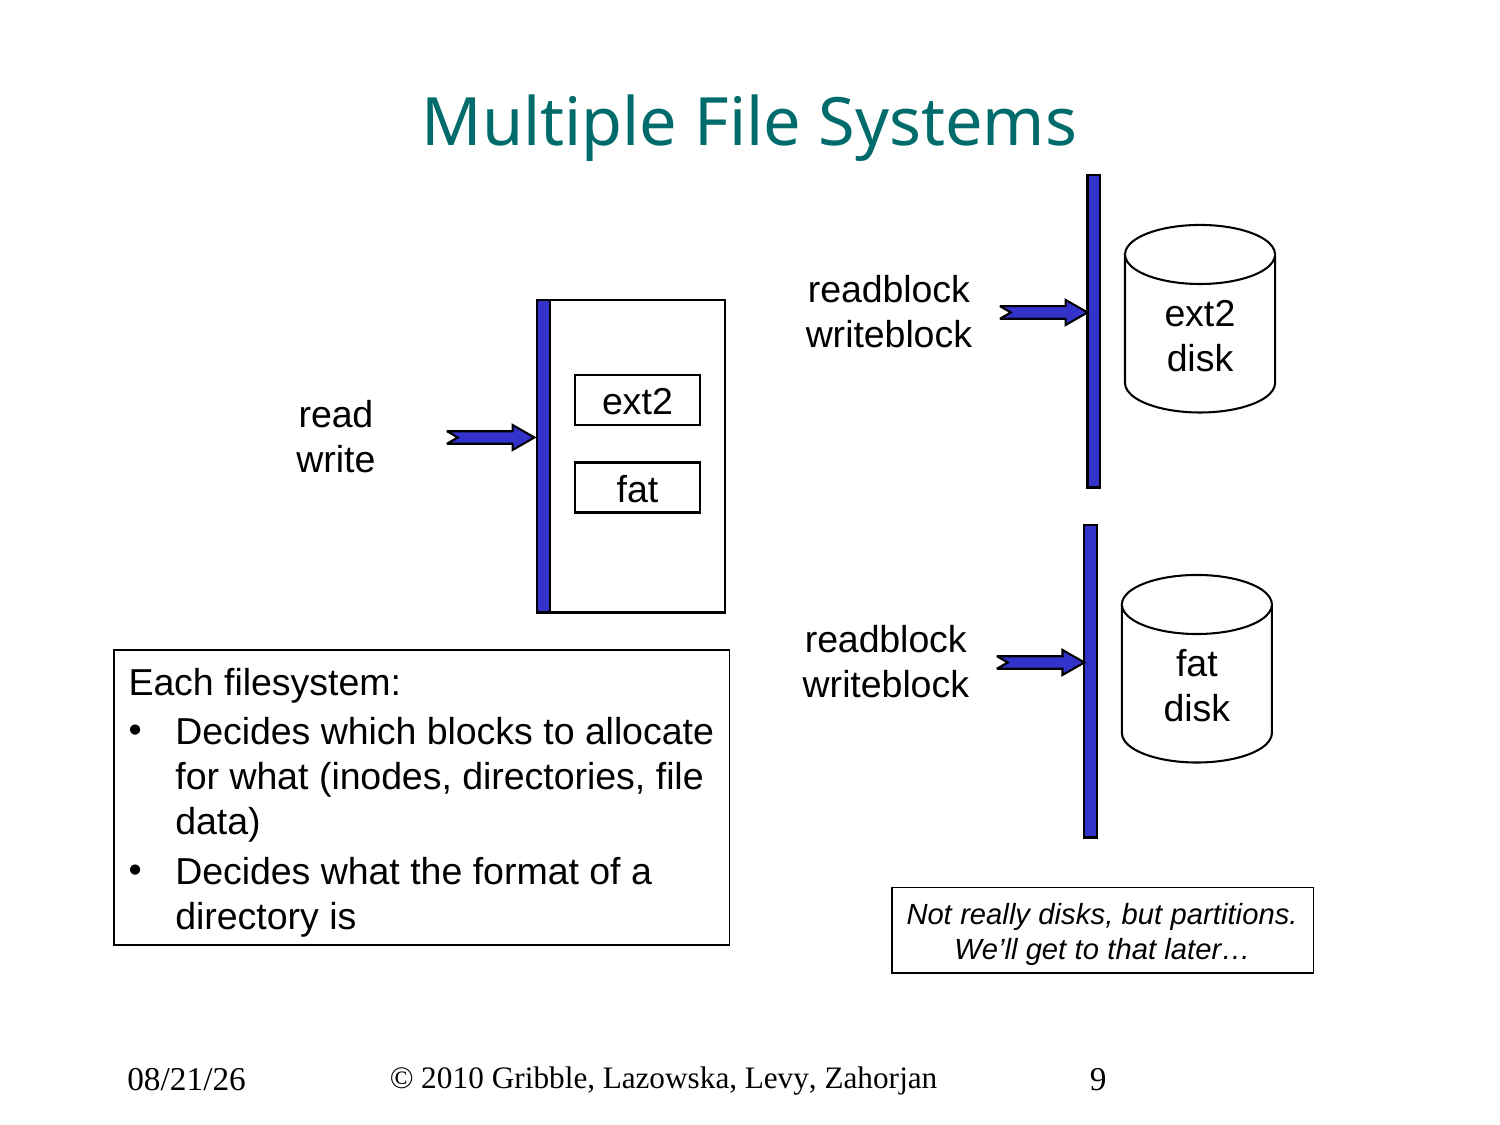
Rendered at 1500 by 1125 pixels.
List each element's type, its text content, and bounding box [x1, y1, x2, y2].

text_box [446, 424, 535, 451]
text_box fat [575, 462, 700, 513]
text_box [537, 299, 550, 613]
text_box ext2 disk [1125, 224, 1276, 413]
text_box readblock writeblock [791, 257, 987, 363]
text_box read write [281, 382, 391, 488]
text_box [996, 525, 1097, 838]
text_box Each filesystem: Decides which blocks to allocate for what (inodes, directories, file data) Decides what the format of a directory is [113, 649, 730, 945]
title Multiple File Systems [112, 62, 1388, 175]
text_box fat disk [1121, 574, 1272, 763]
text_box [999, 174, 1101, 488]
text_box ext2 [575, 374, 700, 425]
text_box Not really disks, but partitions. We’ll get to that later… [891, 887, 1314, 973]
text_box readblock writeblock [787, 607, 984, 713]
